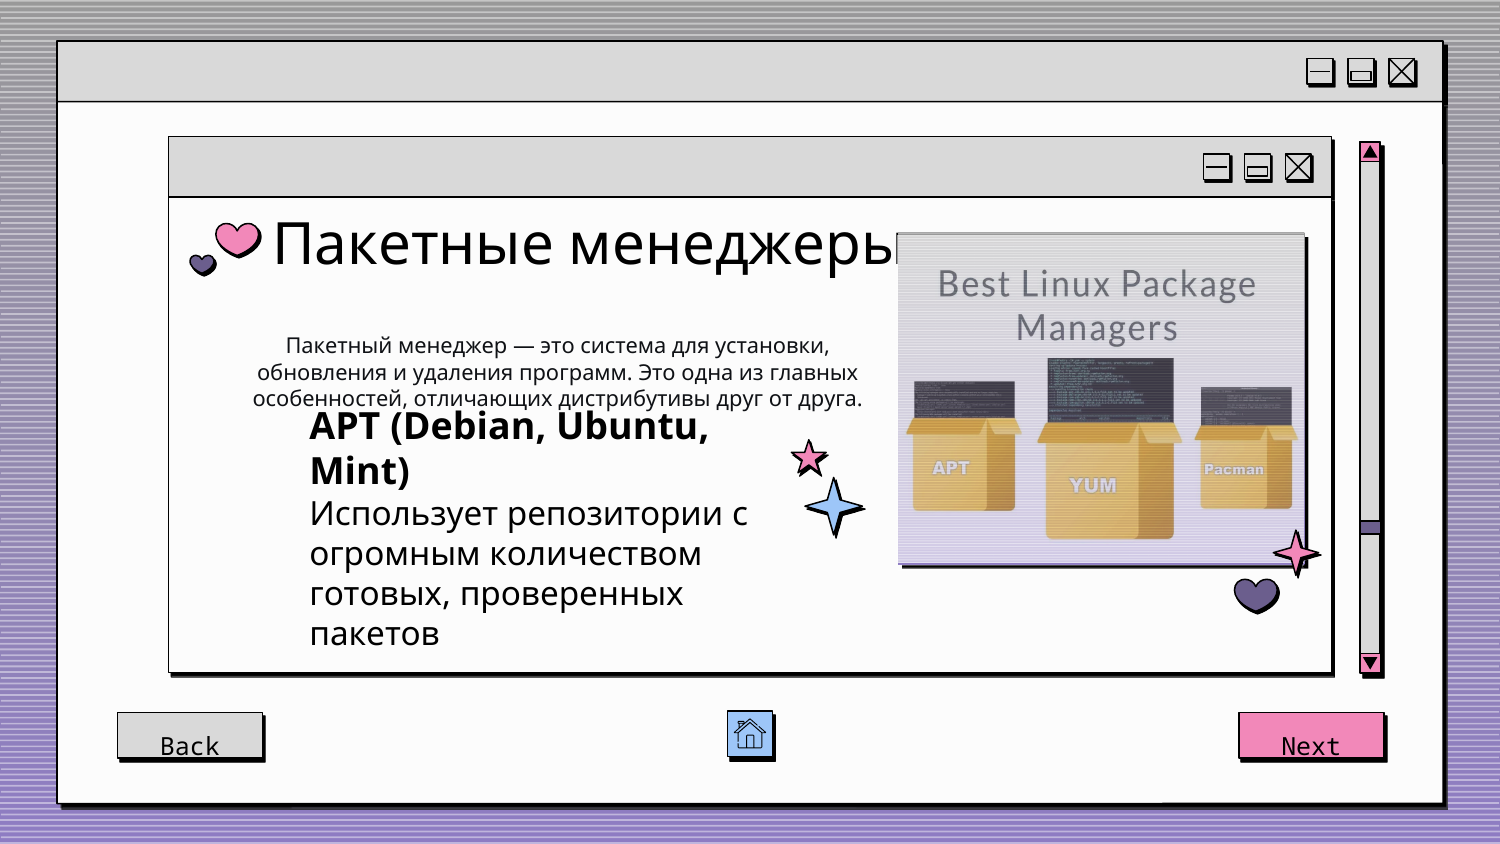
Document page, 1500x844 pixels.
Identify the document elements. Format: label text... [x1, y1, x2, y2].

picture [897, 235, 1304, 563]
text_box [727, 711, 773, 757]
text_box [1238, 712, 1384, 758]
subtitle Back [129, 714, 251, 753]
text_box [168, 136, 1332, 673]
subtitle Пакетный менеджер — это система для установки, обновления и удаления программ. Это одна из главных особенностей, отличающих дистрибутивы друг от друга. [230, 317, 887, 373]
text_box [1360, 142, 1380, 673]
text_box APT (Debian, Ubuntu, Mint) Использует репозитории с огромным количеством готовых, проверенных пакетов [294, 394, 789, 617]
title Пакетные менеджеры [218, 159, 961, 324]
subtitle Next [1250, 714, 1373, 753]
text_box [117, 712, 263, 758]
